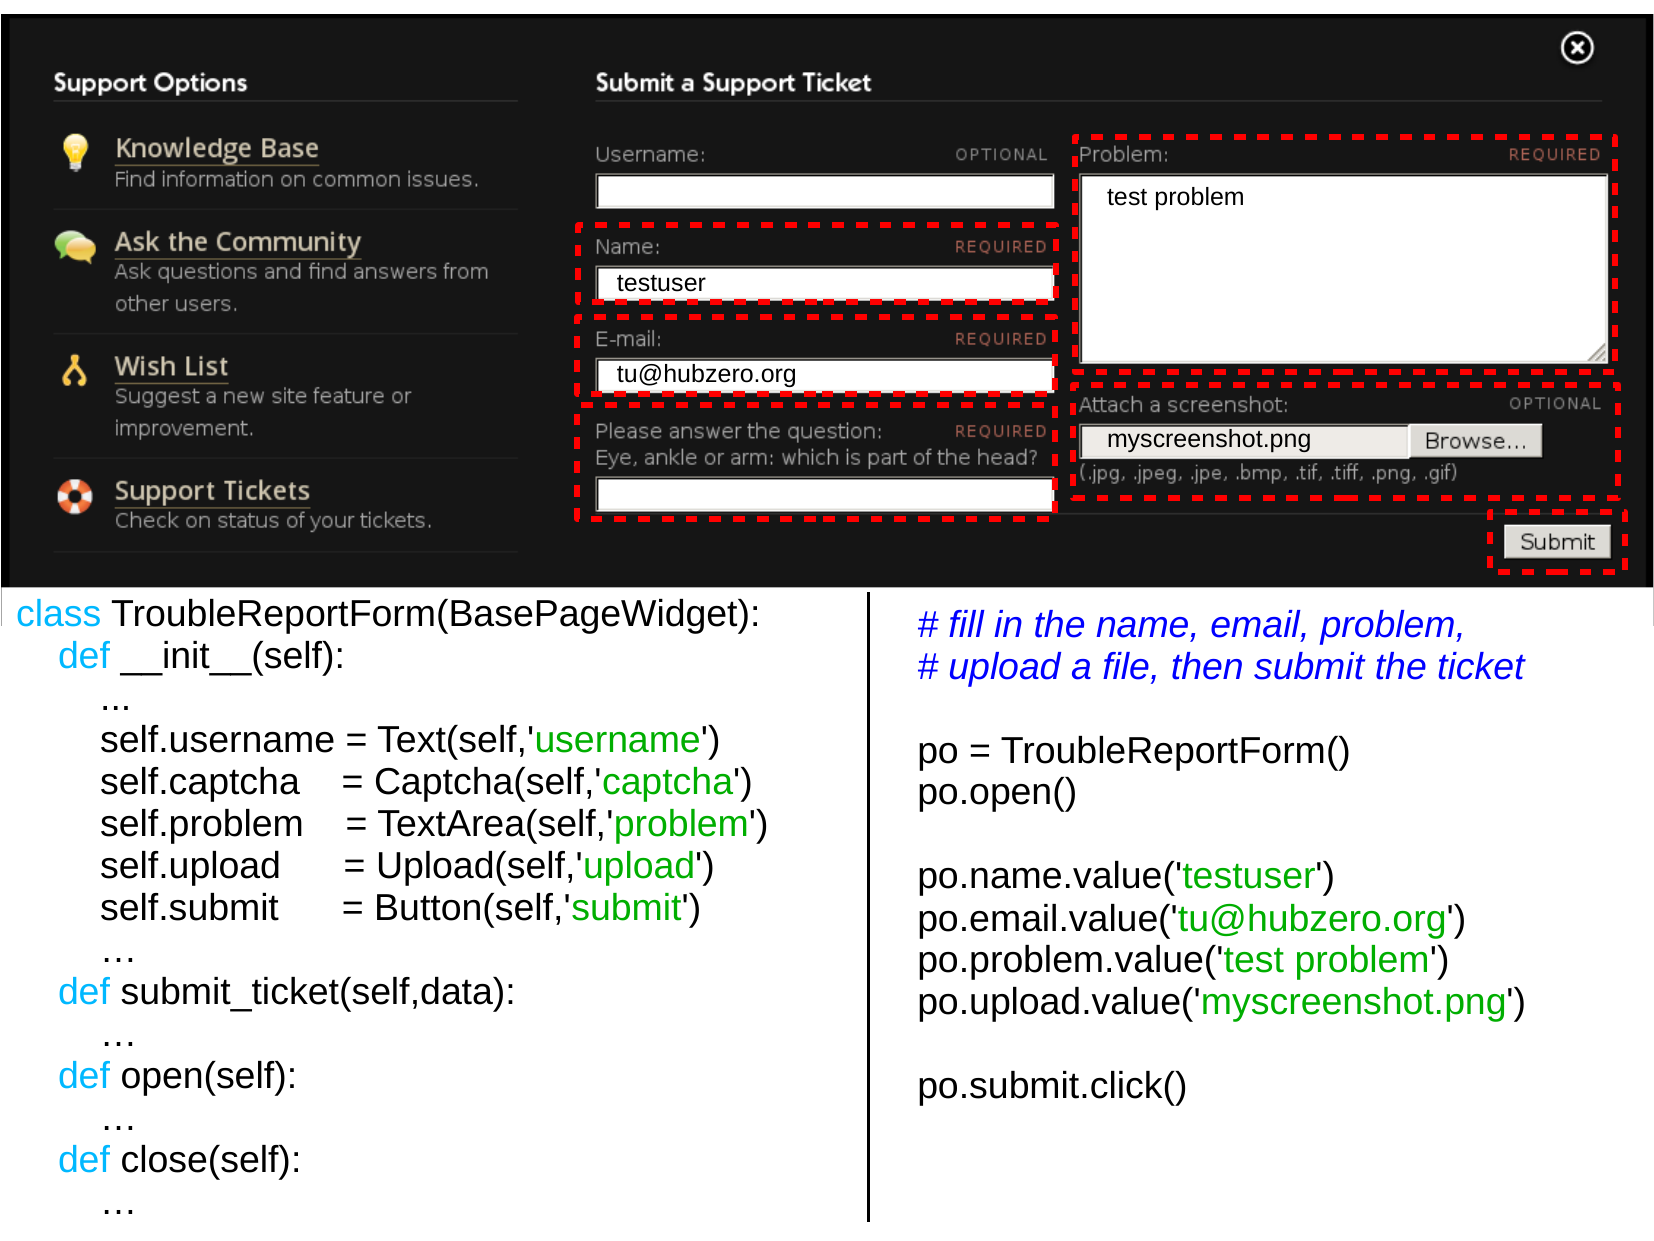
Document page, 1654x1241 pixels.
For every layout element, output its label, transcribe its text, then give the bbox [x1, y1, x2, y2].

text_box # fill in the name, email, problem, # upload a file, then submit the ticket po = TroubleReportForm() po.open() po.name.value('testuser') po.email.value('tu@hubzero.org') po.problem.value('test problem') po.upload.value('myscreenshot.png') po.submit.click() [902, 595, 1541, 1115]
text_box myscreenshot.png [1092, 417, 1327, 460]
text_box test problem [1092, 175, 1261, 218]
text_box class TroubleReportForm(BasePageWidget): def __init__(self): ... self.username = Text(self,'username') self.captcha = Captcha(self,'captcha') self.problem = TextArea(self,'problem') self.upload = Upload(self,'upload') self.submit = Button(self,'submit') … def submit_ticket(self,data): … def open(self): … def close(self): … [1, 585, 784, 1231]
text_box tu@hubzero.org [602, 352, 812, 395]
text_box testuser [602, 260, 722, 304]
text_box [784, 587, 1654, 1212]
picture [1, 14, 1654, 587]
